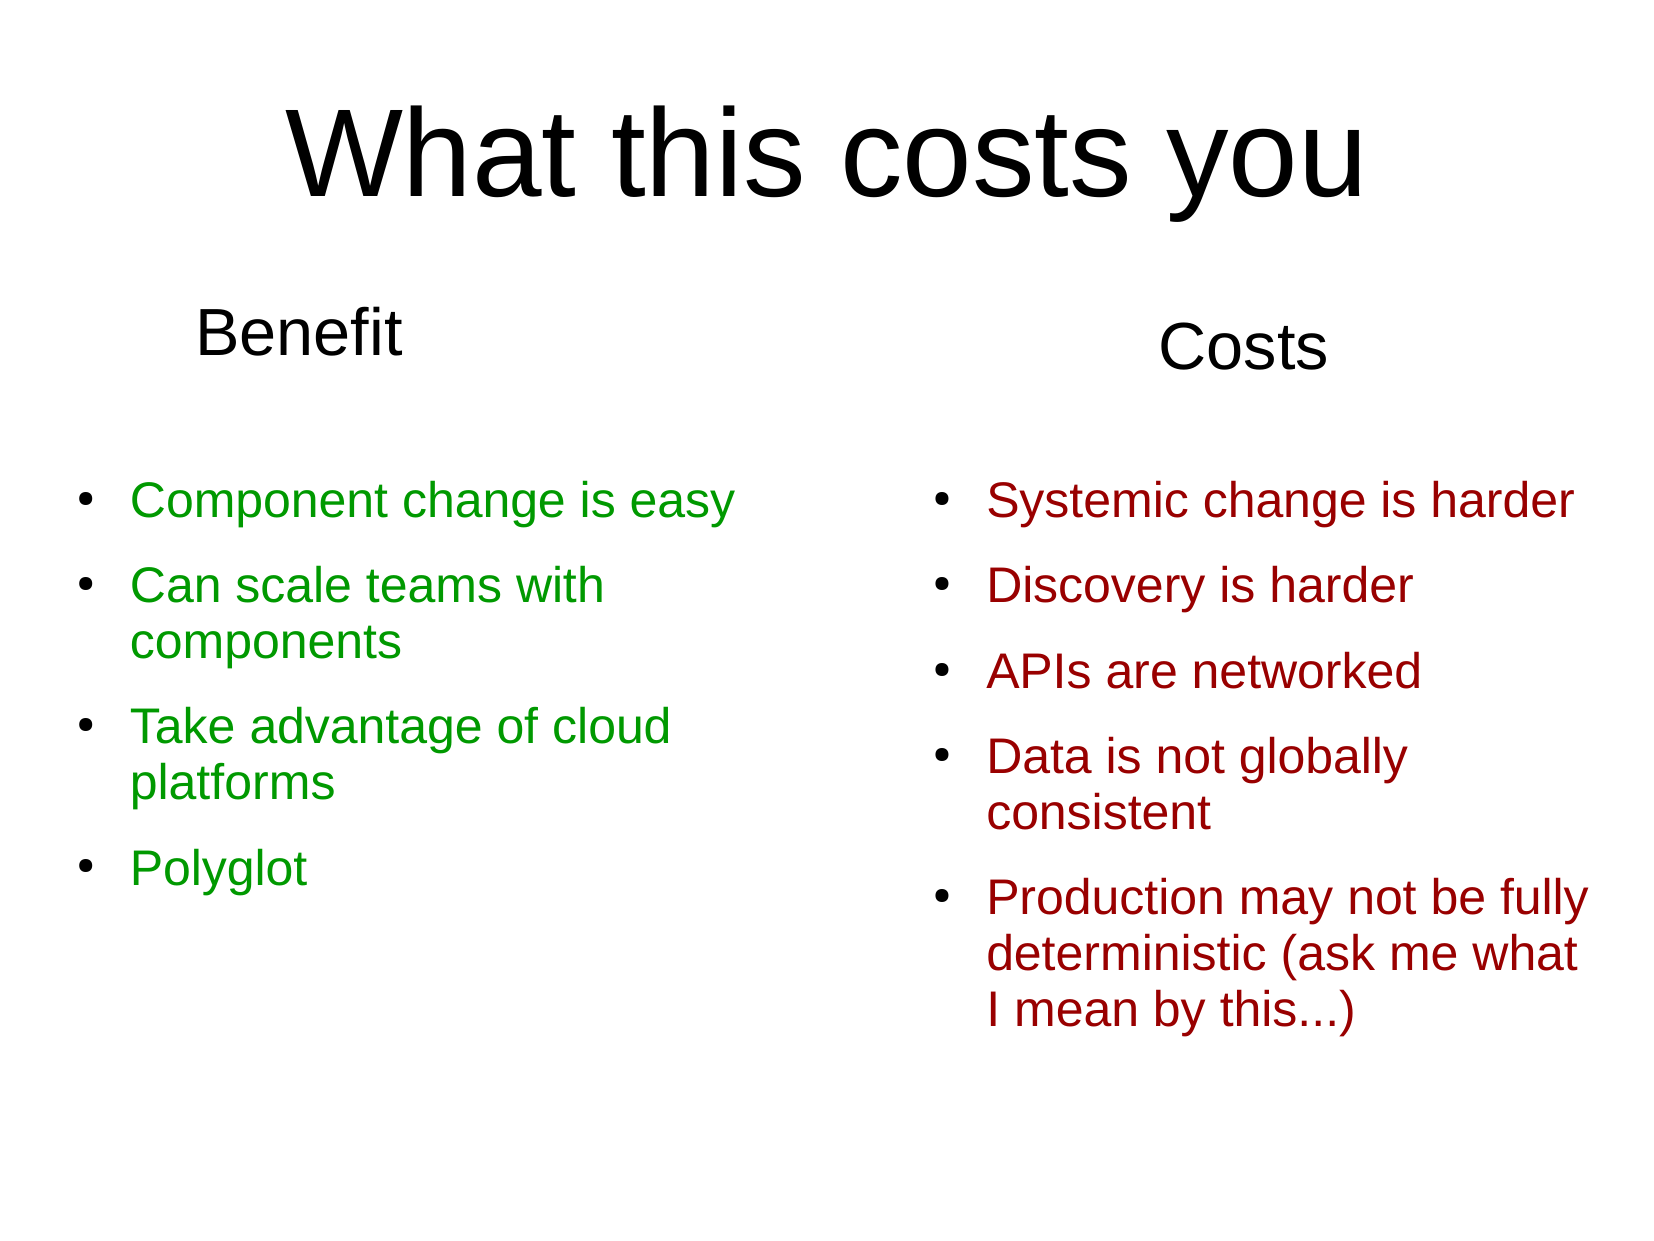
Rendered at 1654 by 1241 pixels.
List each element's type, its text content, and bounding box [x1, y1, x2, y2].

list Systemic change is harder Discovery is harder APIs are networked Data is not globally consistent Production may not be fully deterministic (ask me what I mean by this...) [915, 472, 1595, 1152]
title What this costs you [82, 49, 1571, 257]
list Component change is easy Can scale teams with components Take advantage of cloud platforms Polyglot [59, 472, 739, 1152]
text_box Benefit [177, 281, 421, 384]
text_box Costs [1122, 295, 1366, 398]
